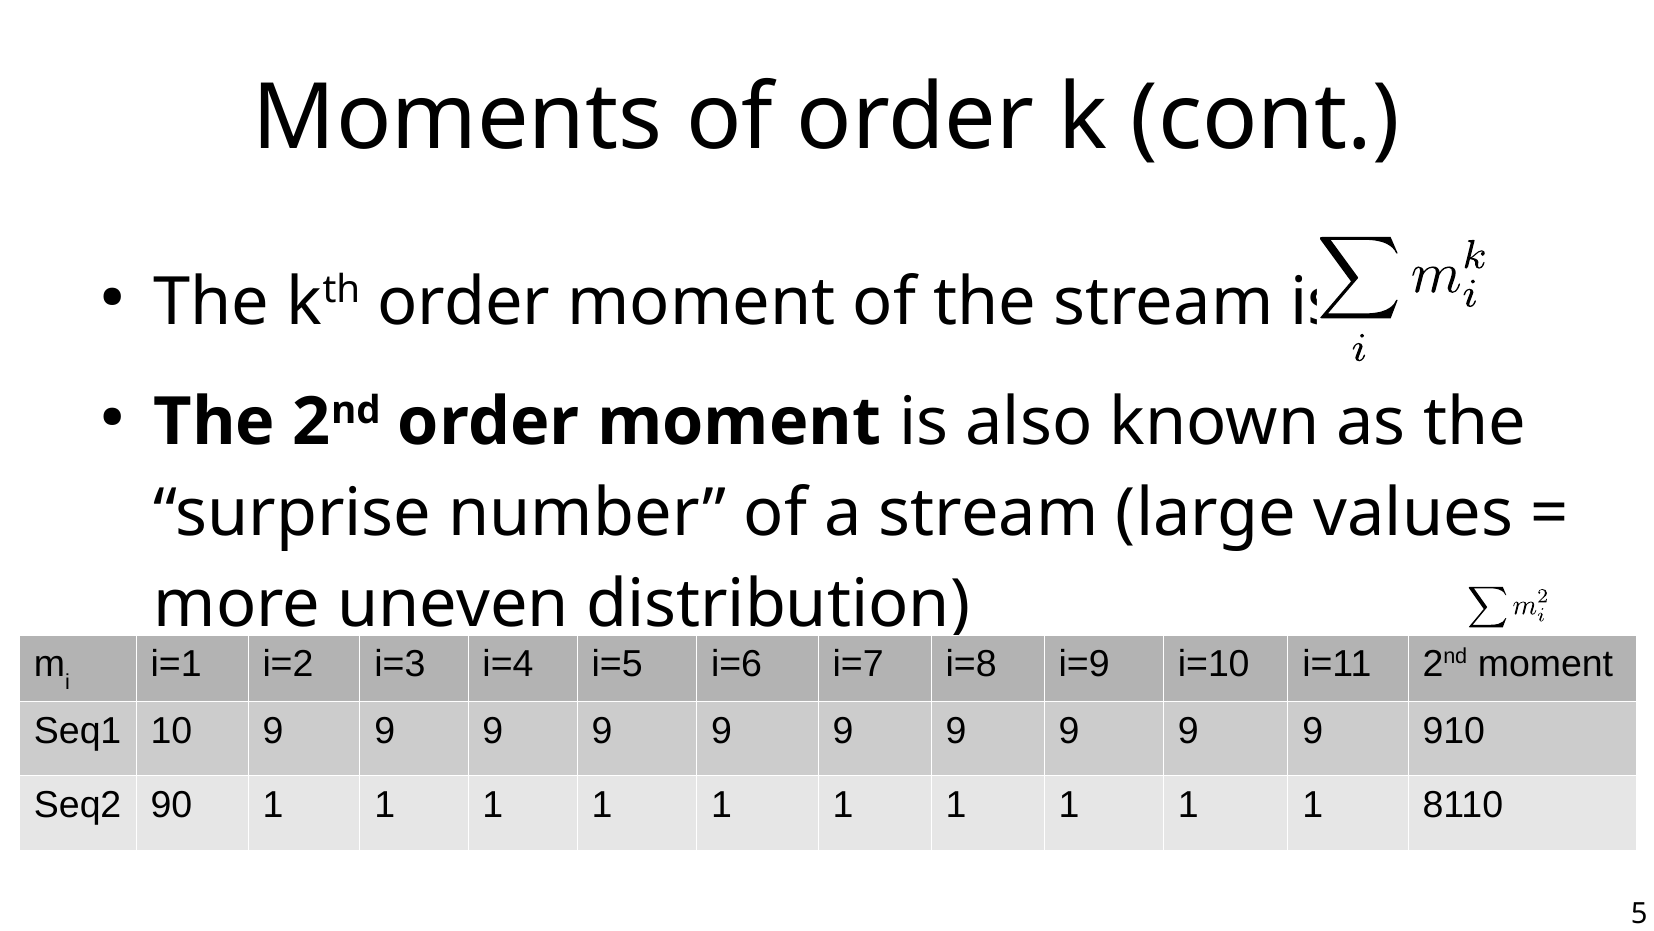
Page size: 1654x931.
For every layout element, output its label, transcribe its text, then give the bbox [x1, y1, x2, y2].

table_header i=5 [578, 636, 696, 701]
table_cell 9 [697, 702, 818, 775]
text_box [1467, 584, 1549, 631]
table_header i=2 [249, 636, 359, 701]
list The kth order moment of the stream is The 2nd order moment is also known as the “surprise number” of a stream (large values = more uneven distribution) [82, 253, 1571, 635]
table_header i=8 [932, 636, 1044, 701]
table_cell 8110 [1409, 776, 1636, 850]
table_cell 9 [1045, 702, 1163, 775]
table_header i=3 [360, 636, 468, 701]
table_cell 9 [819, 702, 931, 775]
table_cell 9 [932, 702, 1044, 775]
table_cell 910 [1409, 702, 1636, 775]
table_cell 10 [137, 702, 248, 775]
table_cell 1 [697, 776, 818, 850]
table_cell 1 [1288, 776, 1408, 850]
table_cell Seq1 [20, 702, 136, 775]
table_cell 9 [249, 702, 359, 775]
table_cell 1 [249, 776, 359, 850]
table_cell 90 [137, 776, 248, 850]
table_header i=10 [1164, 636, 1287, 701]
table_header mi [20, 636, 136, 701]
table_header i=11 [1288, 636, 1408, 701]
text_box [1316, 231, 1488, 362]
table_header i=7 [819, 636, 931, 701]
table_header i=9 [1045, 636, 1163, 701]
table_header 2nd moment [1409, 636, 1636, 701]
table_cell 1 [469, 776, 577, 850]
table_cell 9 [469, 702, 577, 775]
title Moments of order k (cont.) [82, 1, 1571, 226]
table_cell 9 [578, 702, 696, 775]
table_cell 9 [360, 702, 468, 775]
table_header i=4 [469, 636, 577, 701]
table_cell 1 [1045, 776, 1163, 850]
table_header i=6 [697, 636, 818, 701]
table_cell 1 [1164, 776, 1287, 850]
table_cell Seq2 [20, 776, 136, 850]
table_cell 1 [932, 776, 1044, 850]
table_cell 9 [1288, 702, 1408, 775]
table_cell 1 [360, 776, 468, 850]
table_header i=1 [137, 636, 248, 701]
table_cell 1 [578, 776, 696, 850]
table_cell 9 [1164, 702, 1287, 775]
table_cell 1 [819, 776, 931, 850]
